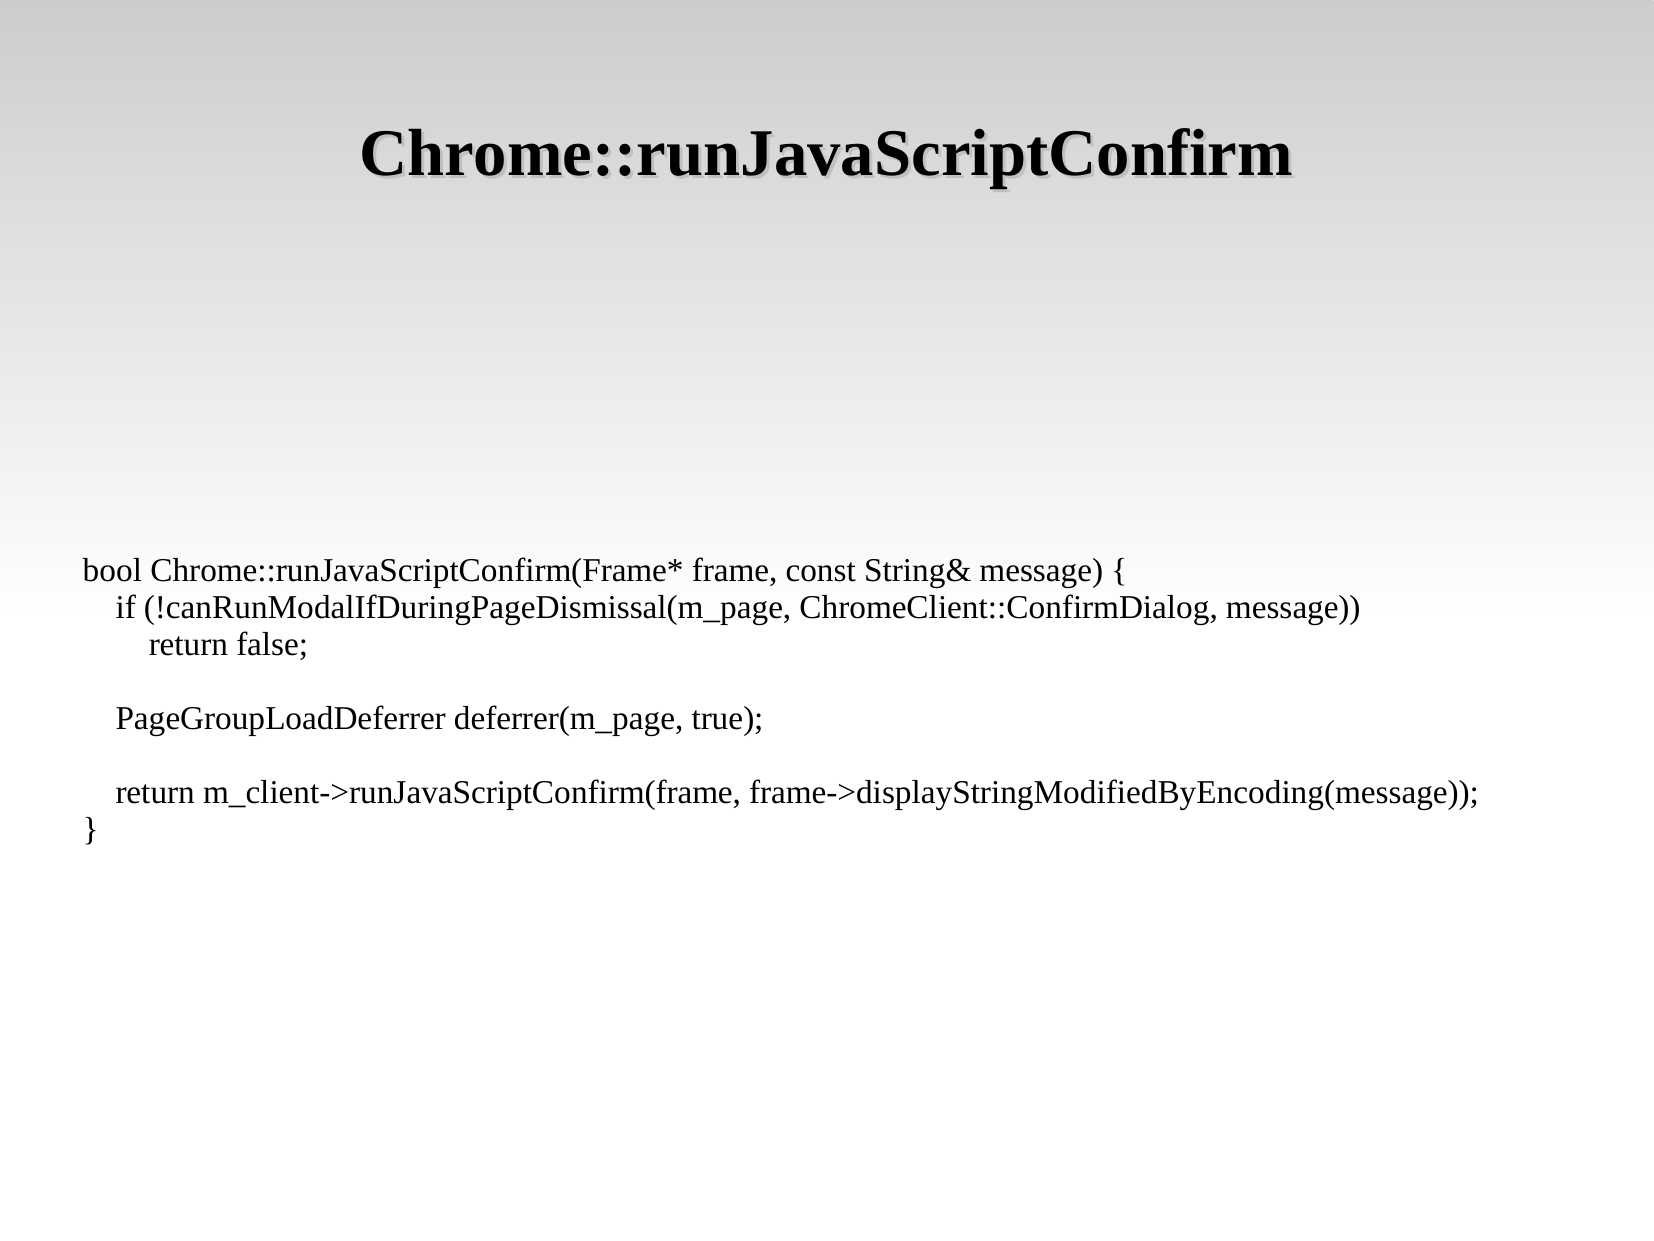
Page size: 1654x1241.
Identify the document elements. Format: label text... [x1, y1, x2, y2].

subtitle bool Chrome::runJavaScriptConfirm(Frame* frame, const String& message) { if (!canRunModalIfDuringPageDismissal(m_page, ChromeClient::ConfirmDialog, message)) return false; PageGroupLoadDeferrer deferrer(m_page, true); return m_client->runJavaScriptConfirm(frame, frame->displayStringModifiedByEncoding(message)); } [82, 297, 1571, 1102]
title Chrome::runJavaScriptConfirm [82, 56, 1571, 250]
